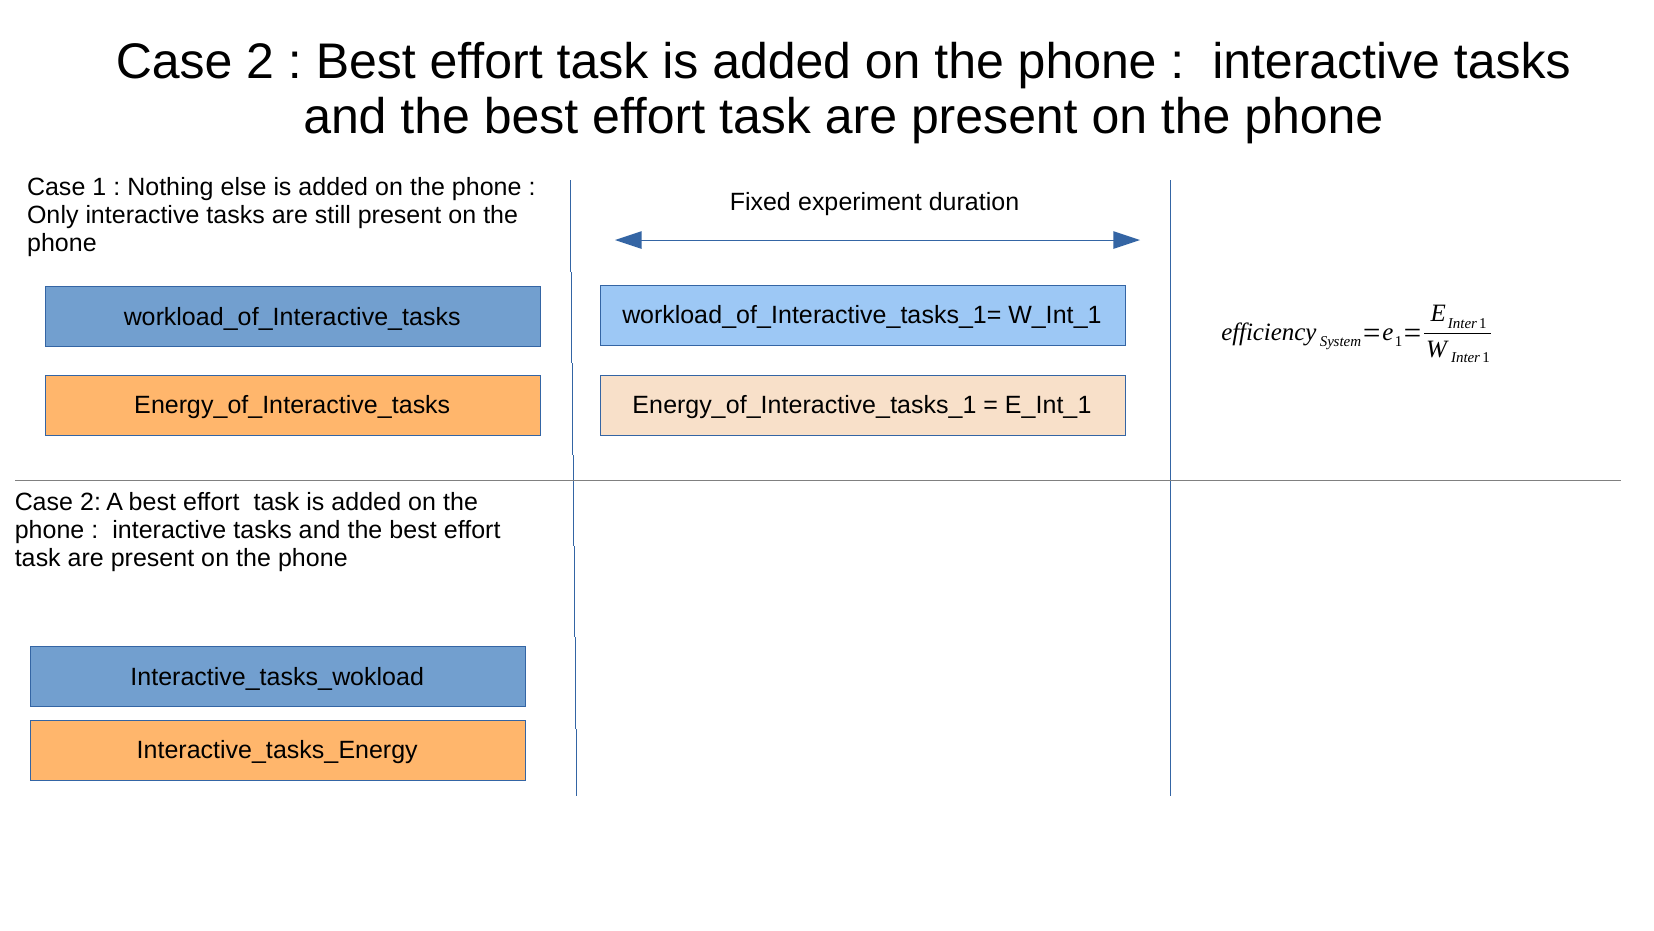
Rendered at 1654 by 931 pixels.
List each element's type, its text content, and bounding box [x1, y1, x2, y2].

text_box Interactive_tasks_Energy [30, 720, 526, 781]
text_box workload_of_Interactive_tasks_1= W_Int_1 [600, 285, 1126, 346]
text_box Case 1 : Nothing else is added on the phone : Only interactive tasks are still present on the phone [12, 165, 556, 287]
text_box workload_of_Interactive_tasks [45, 287, 541, 347]
text_box Fixed experiment duration [715, 180, 1036, 223]
text_box Case 2: A best effort task is added on the phone : interactive tasks and the best effort task are present on the phone [0, 480, 543, 602]
text_box Interactive_tasks_wokload [30, 646, 526, 707]
chart [1215, 300, 1499, 367]
text_box Energy_of_Interactive_tasks [45, 375, 541, 436]
title Case 2 : Best effort task is added on the phone : interactive tasks and the best effort task are present on the phone [112, 27, 1576, 151]
text_box Energy_of_Interactive_tasks_1 = E_Int_1 [600, 375, 1126, 436]
